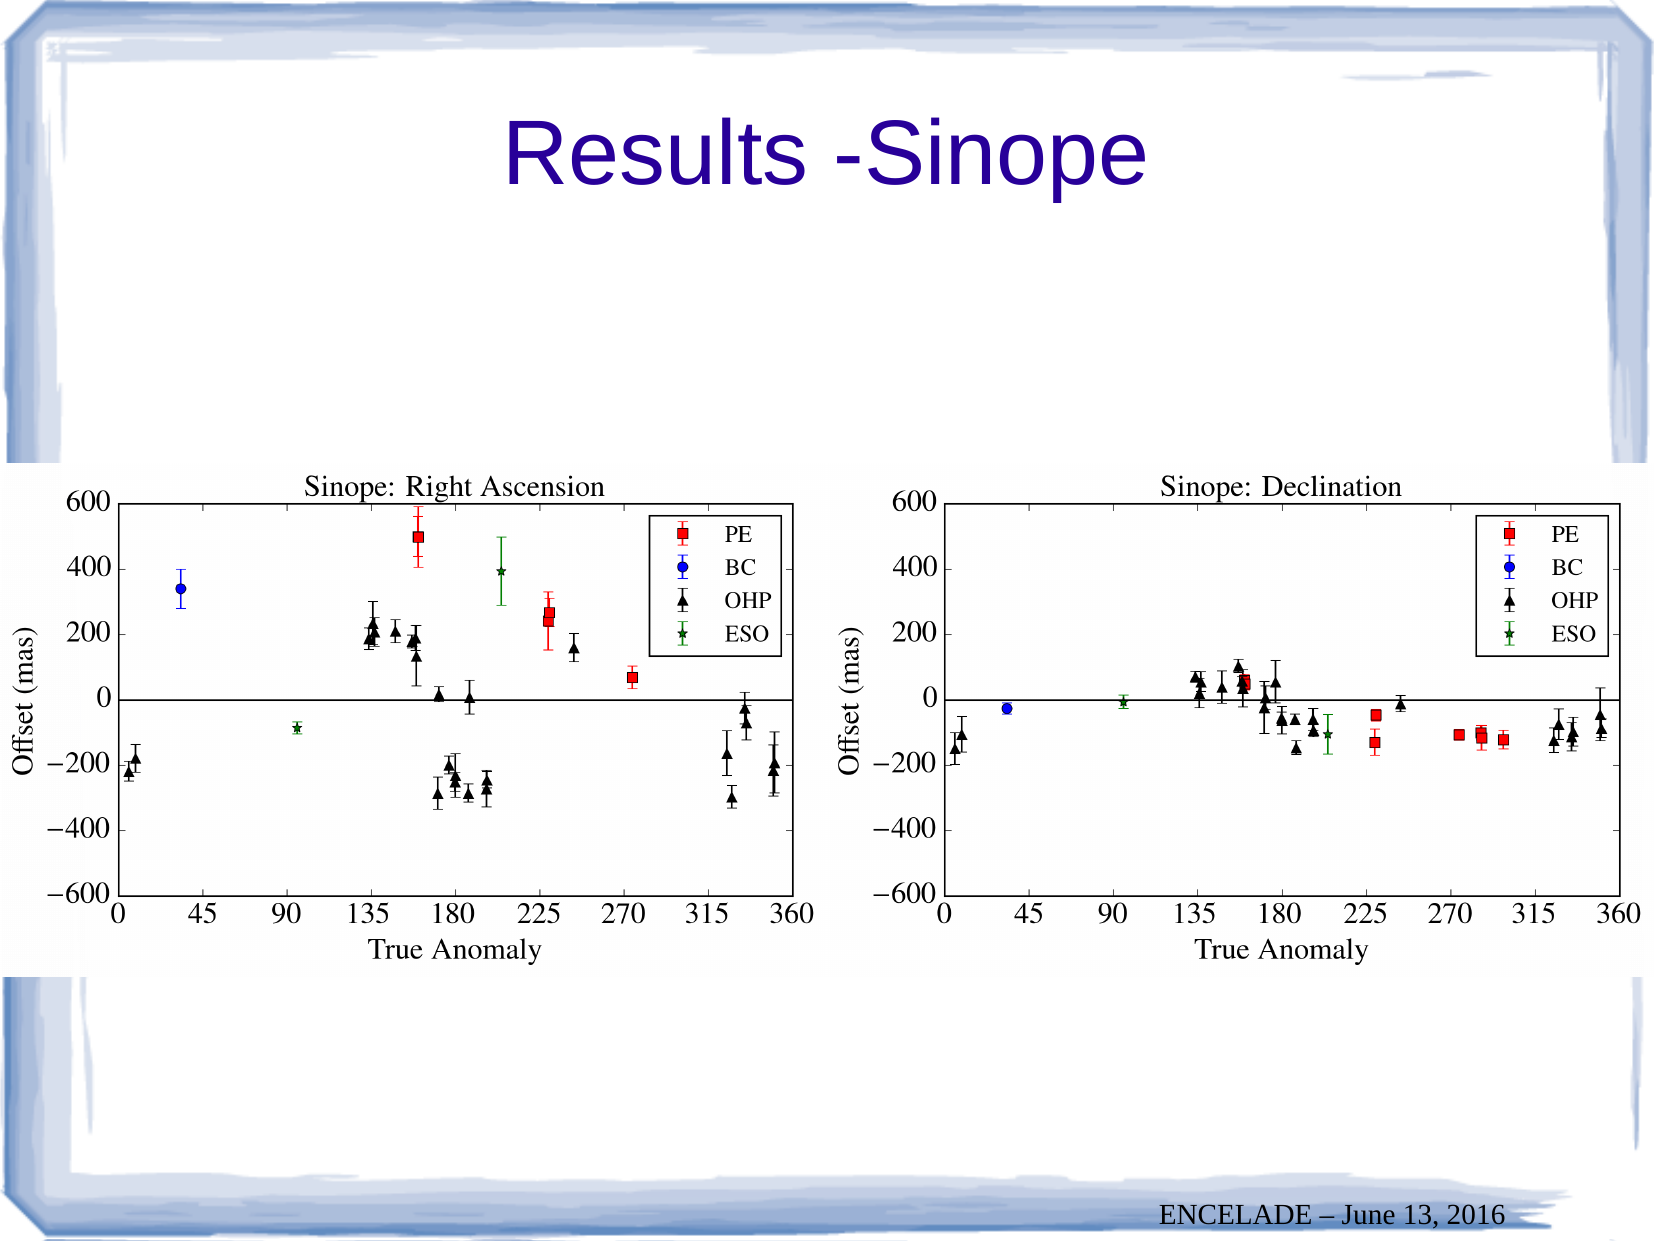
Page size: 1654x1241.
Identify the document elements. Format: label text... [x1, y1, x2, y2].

picture [0, 0, 1654, 1241]
title Results -Sinope [82, 49, 1571, 257]
